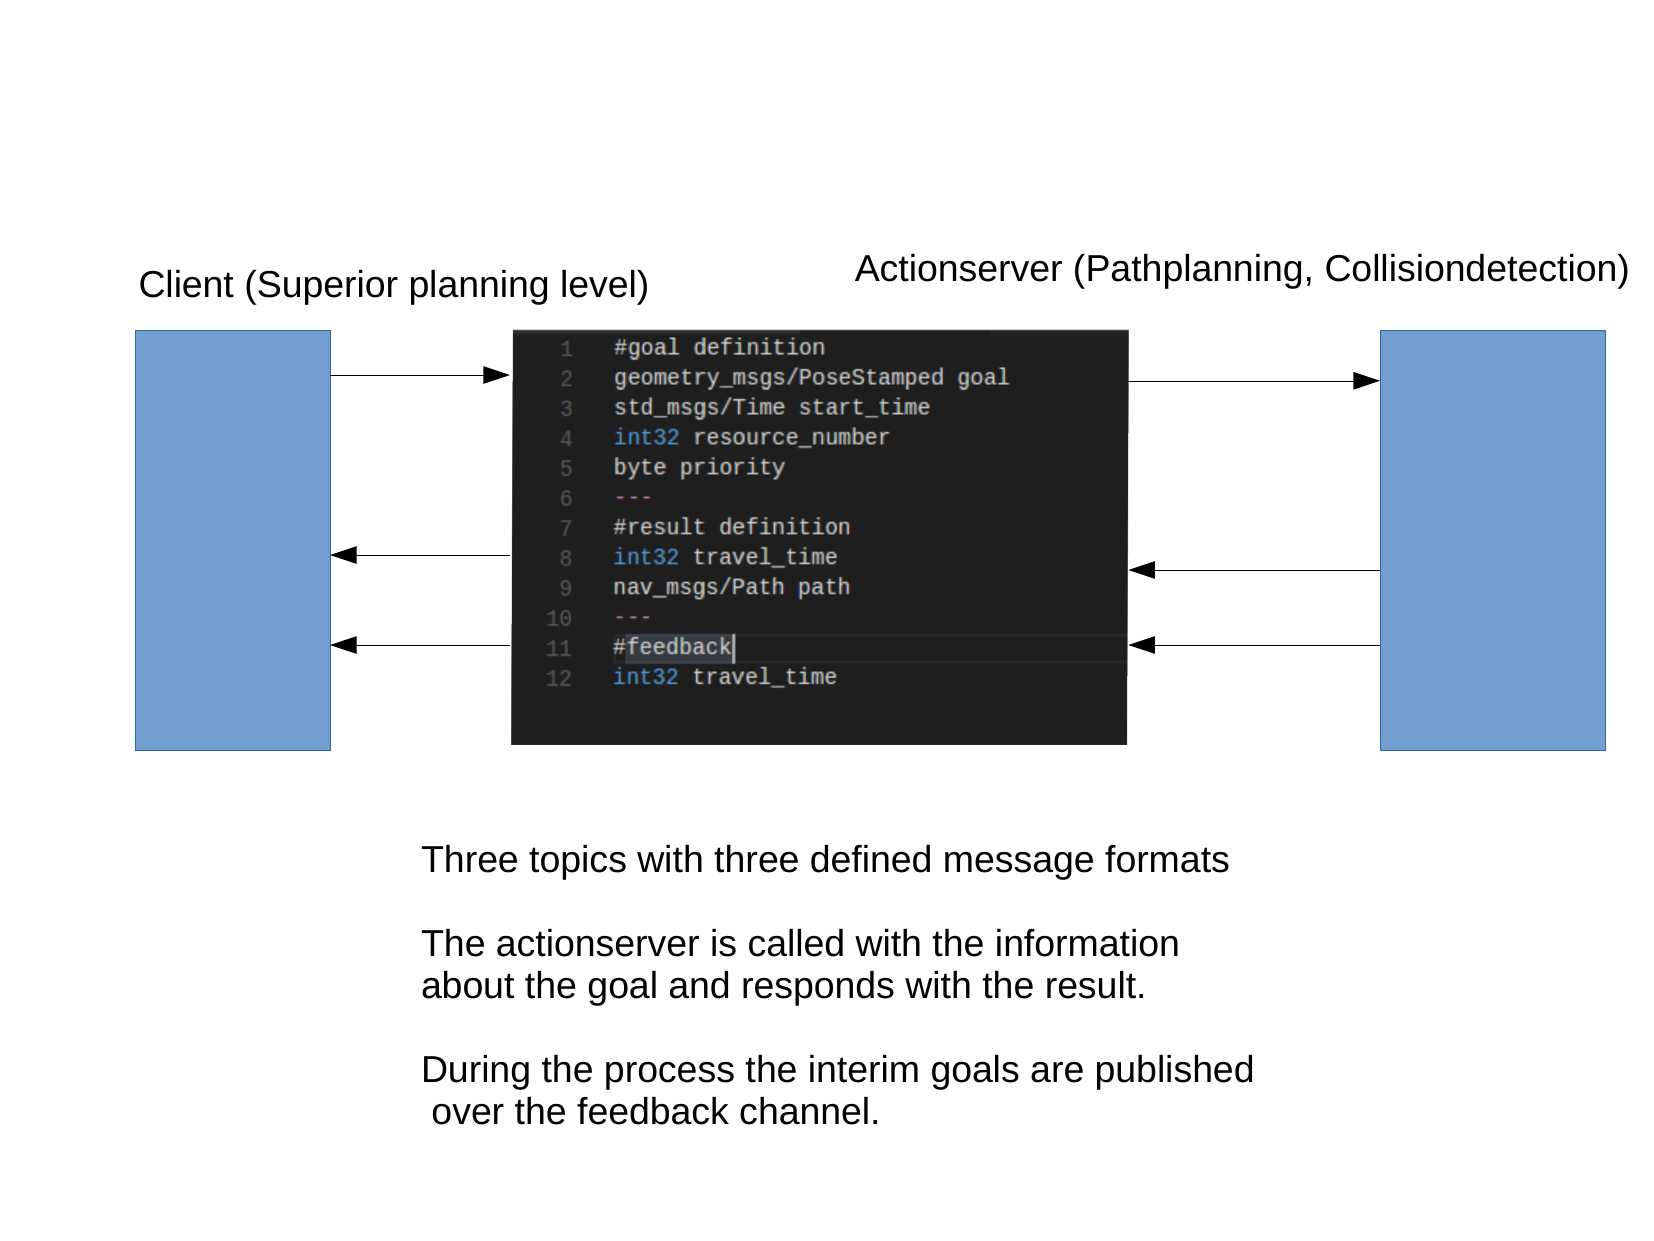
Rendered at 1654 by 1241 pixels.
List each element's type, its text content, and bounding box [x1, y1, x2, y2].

picture [510, 330, 1129, 745]
text_box Actionserver (Pathplanning, Collisiondetection) [840, 240, 1654, 381]
text_box Client (Superior planning level) [123, 256, 676, 314]
text_box [135, 330, 331, 751]
text_box [1380, 381, 1606, 751]
text_box Three topics with three defined message formats The actionserver is called with the information about the goal and responds with the result. During the process the interim goals are published over the feedback channel. [406, 831, 1276, 1141]
